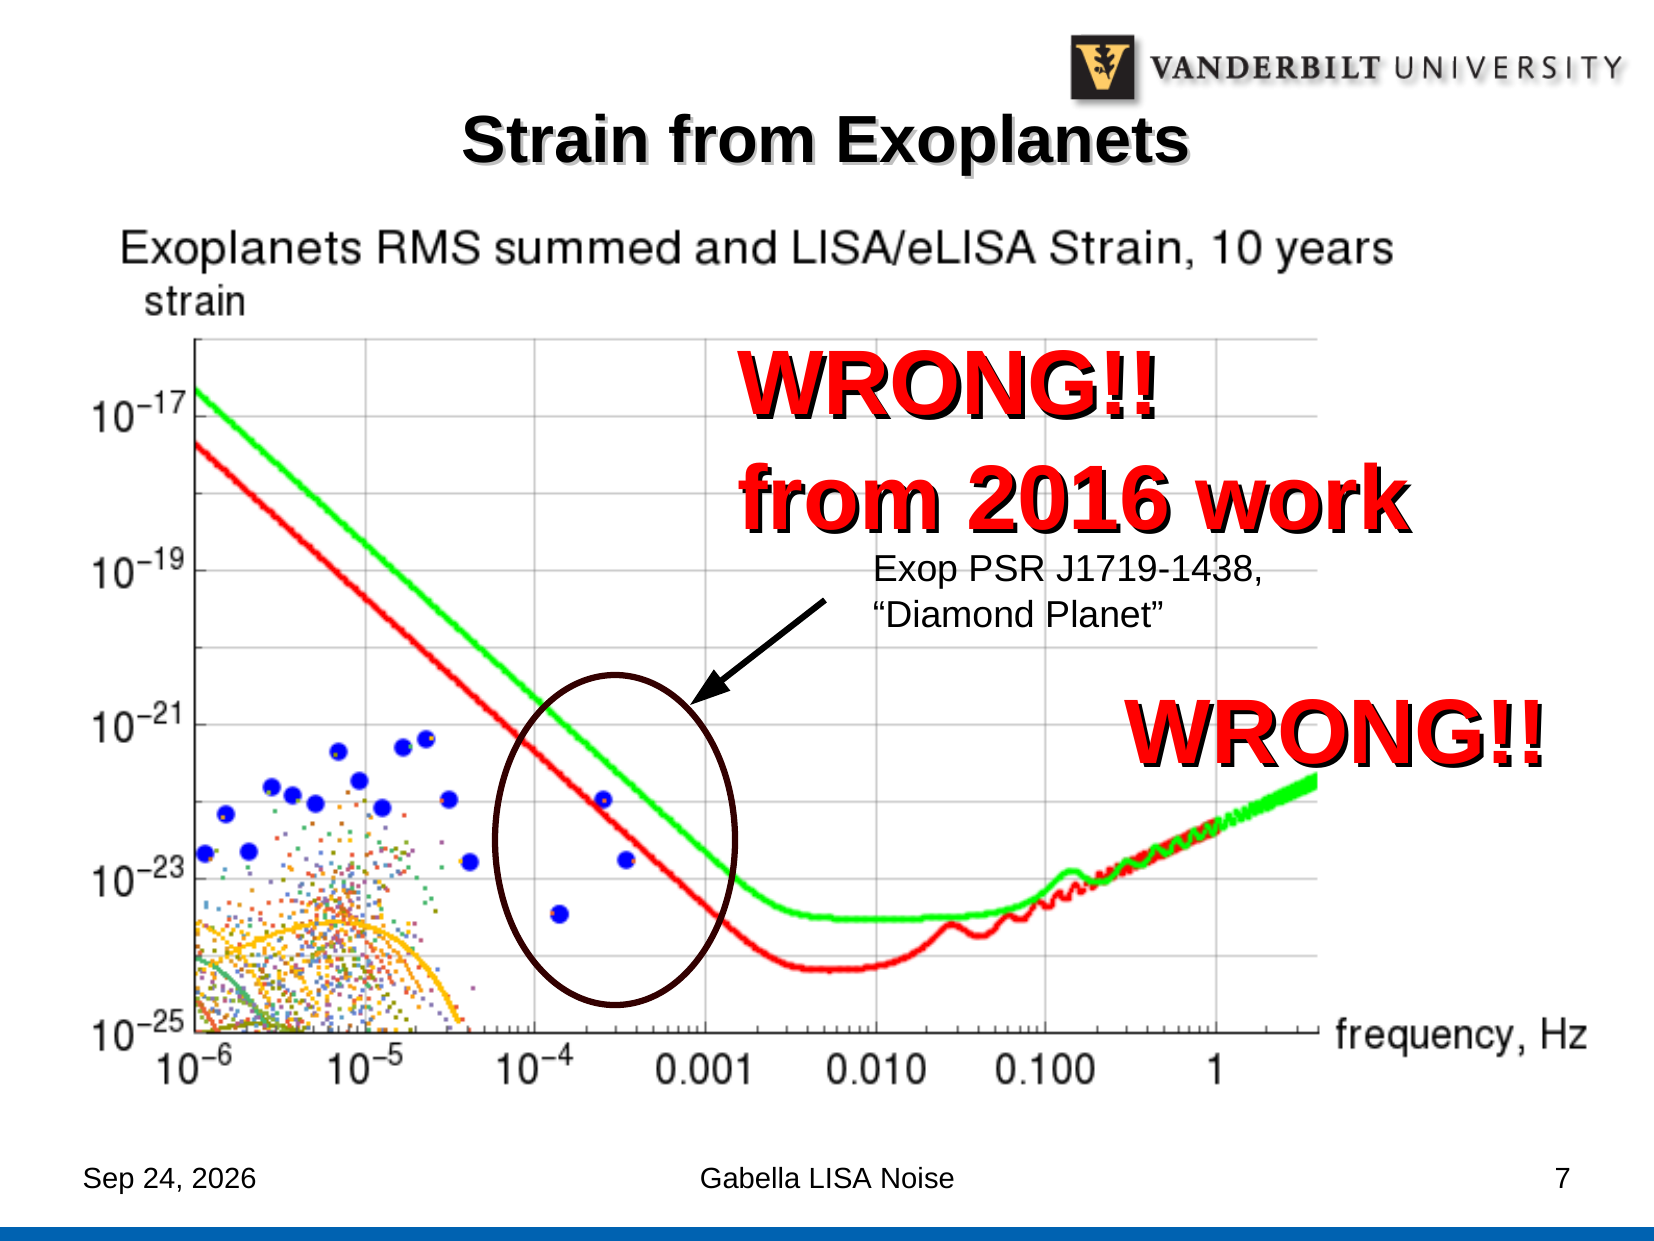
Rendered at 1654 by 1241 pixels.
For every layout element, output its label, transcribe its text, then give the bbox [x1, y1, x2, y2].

text_box WRONG!! from 2016 work [722, 311, 1426, 556]
picture [1067, 31, 1637, 115]
title Strain from Exoplanets [82, 96, 1571, 183]
text_box WRONG!! [1110, 660, 1563, 790]
text_box Exop PSR J1719-1438, “Diamond Planet” [858, 556, 1290, 643]
picture [90, 218, 1591, 1096]
